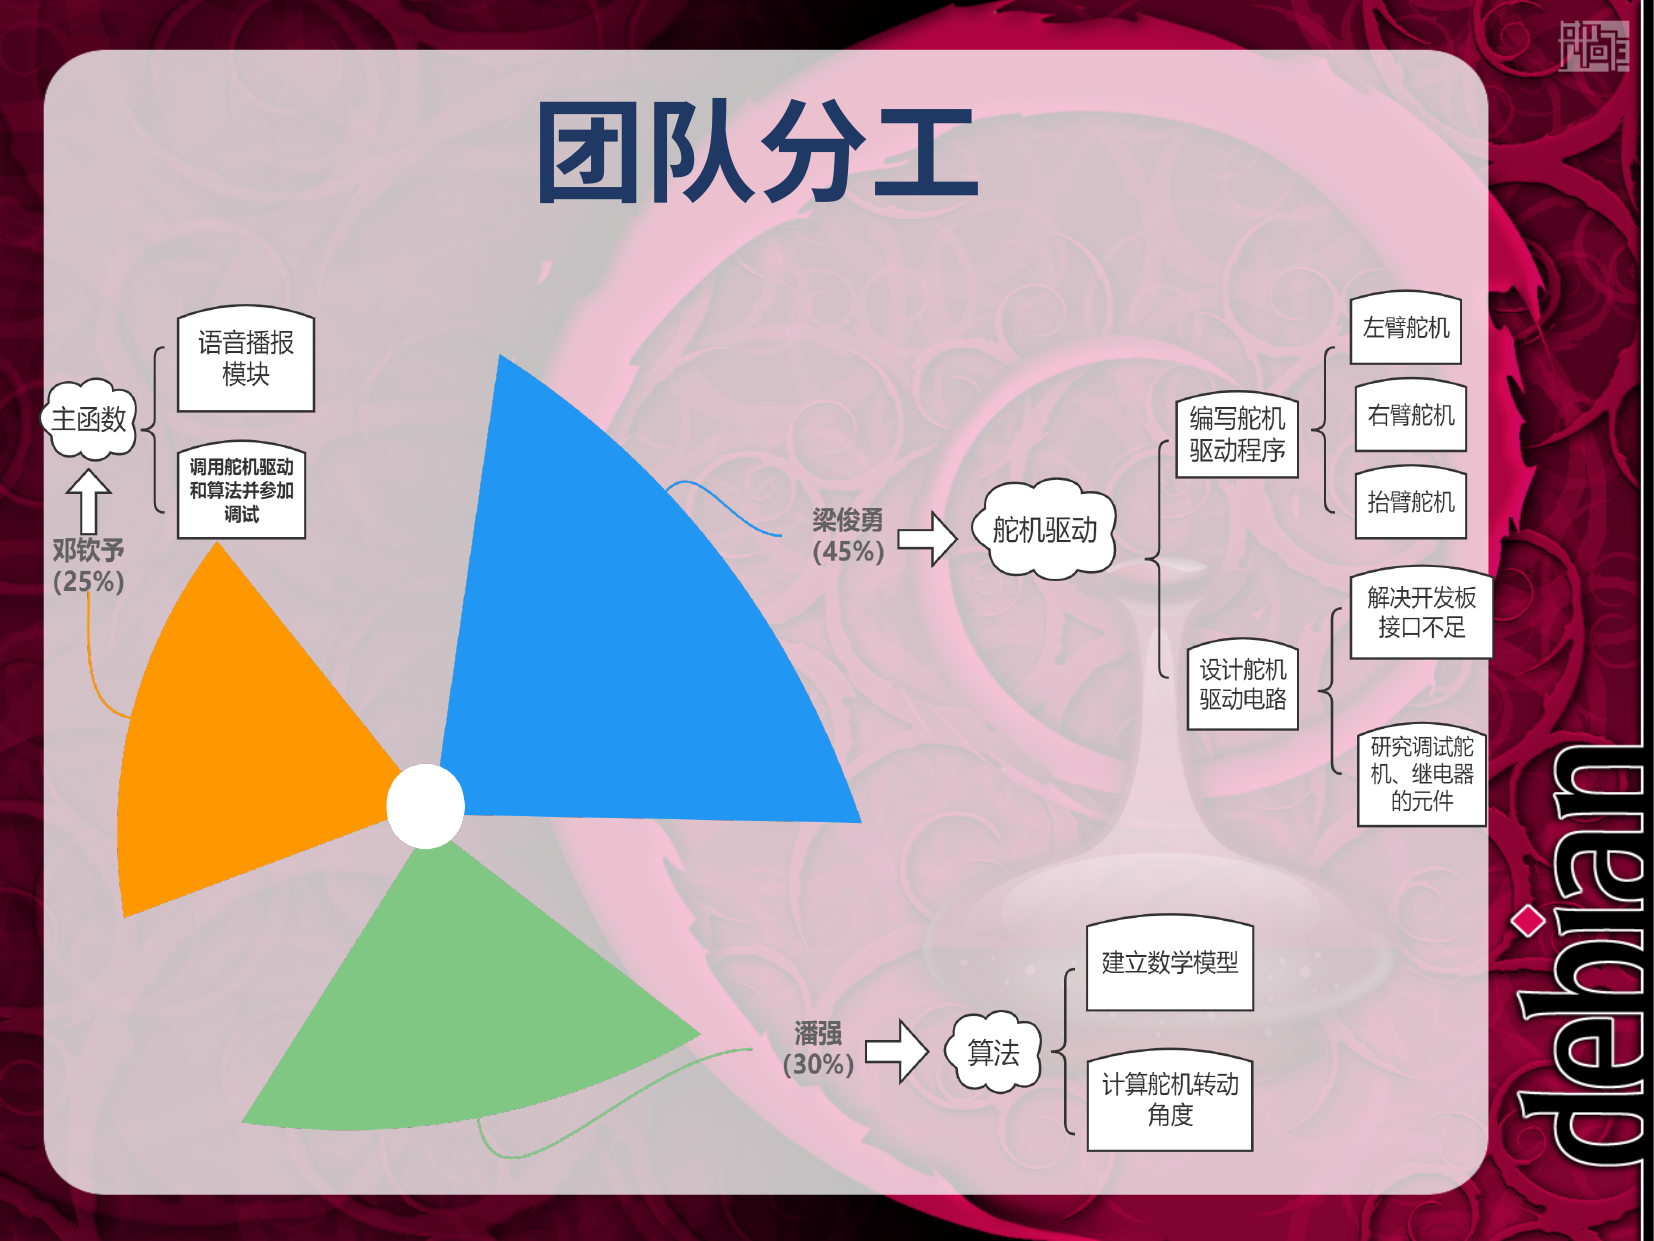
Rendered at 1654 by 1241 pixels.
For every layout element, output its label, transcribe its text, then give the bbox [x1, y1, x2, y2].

picture [0, 261, 1520, 1241]
text_box 团队分工 [518, 74, 998, 224]
